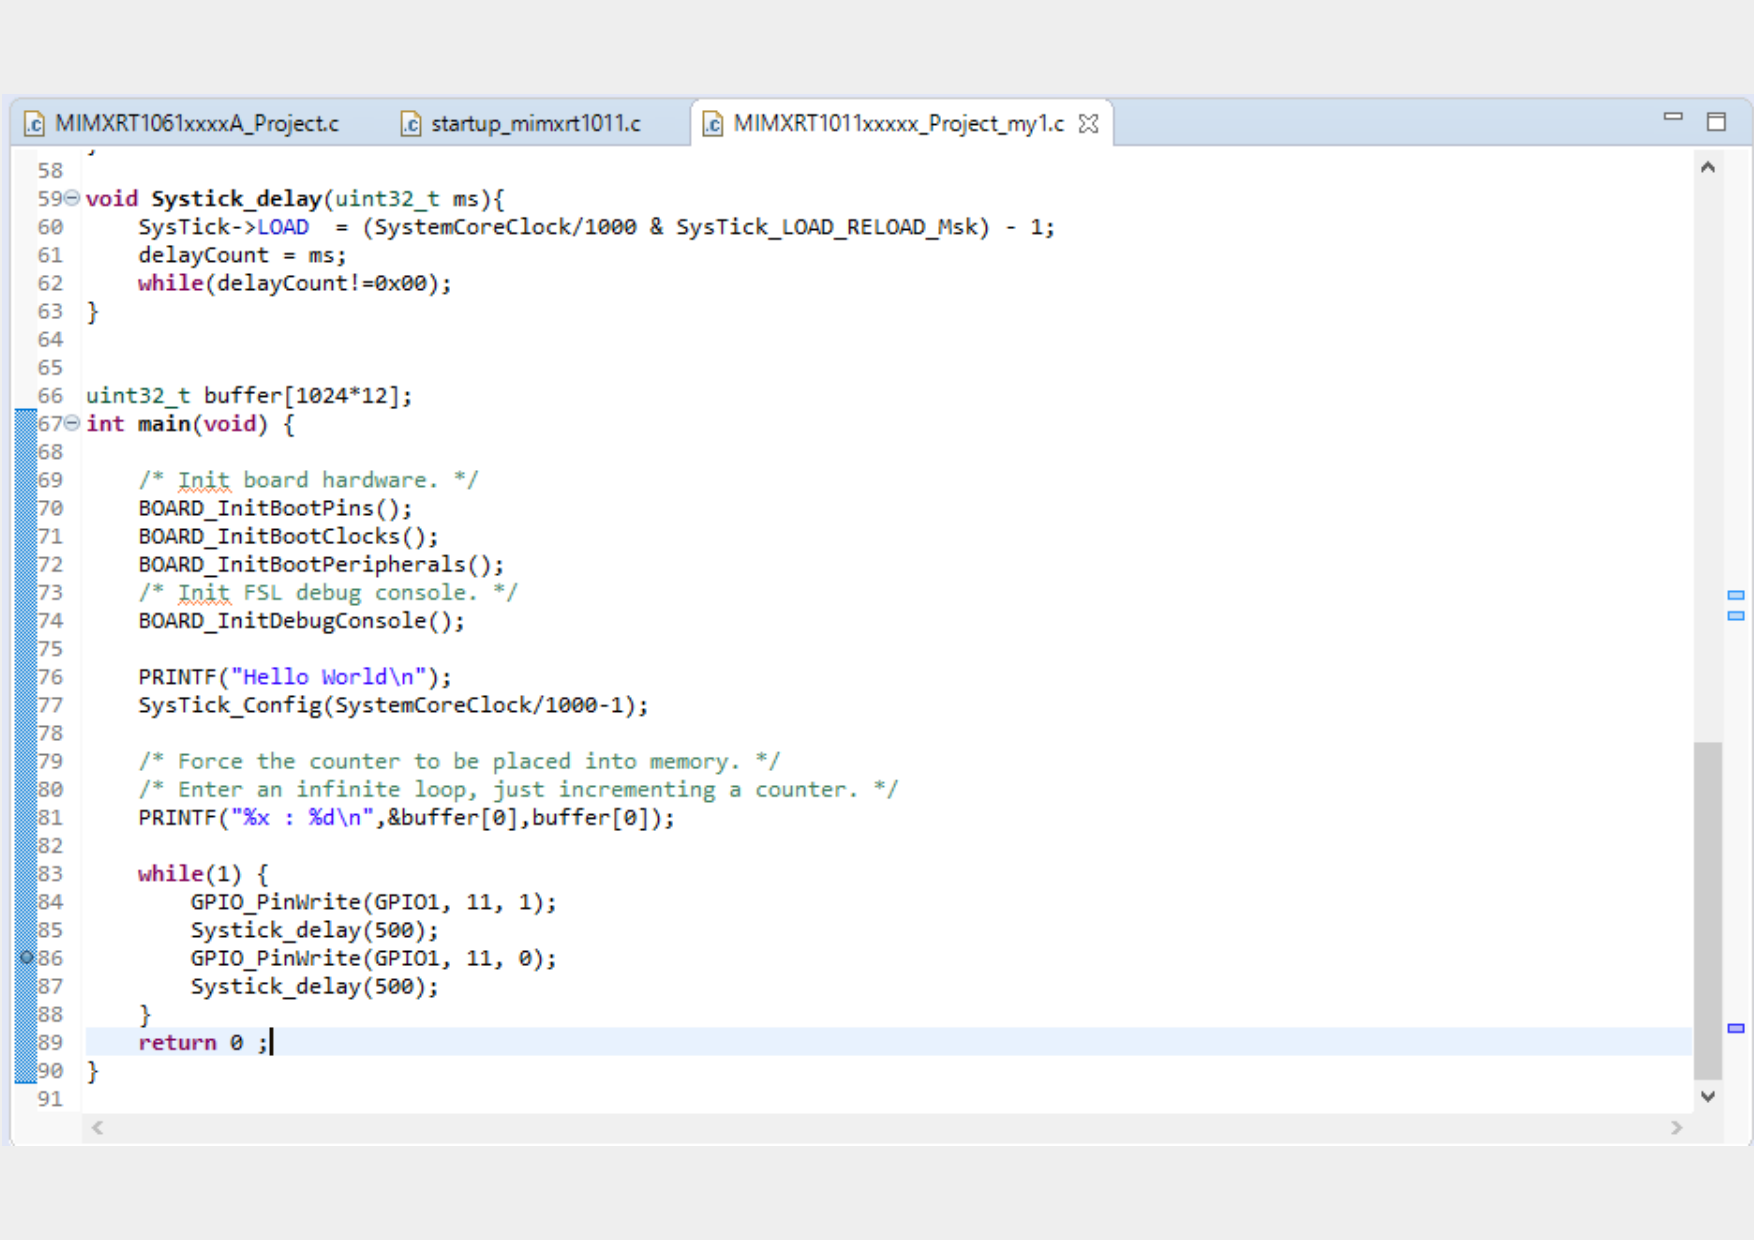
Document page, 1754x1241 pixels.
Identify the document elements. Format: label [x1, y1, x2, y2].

picture [2, 94, 1754, 1146]
